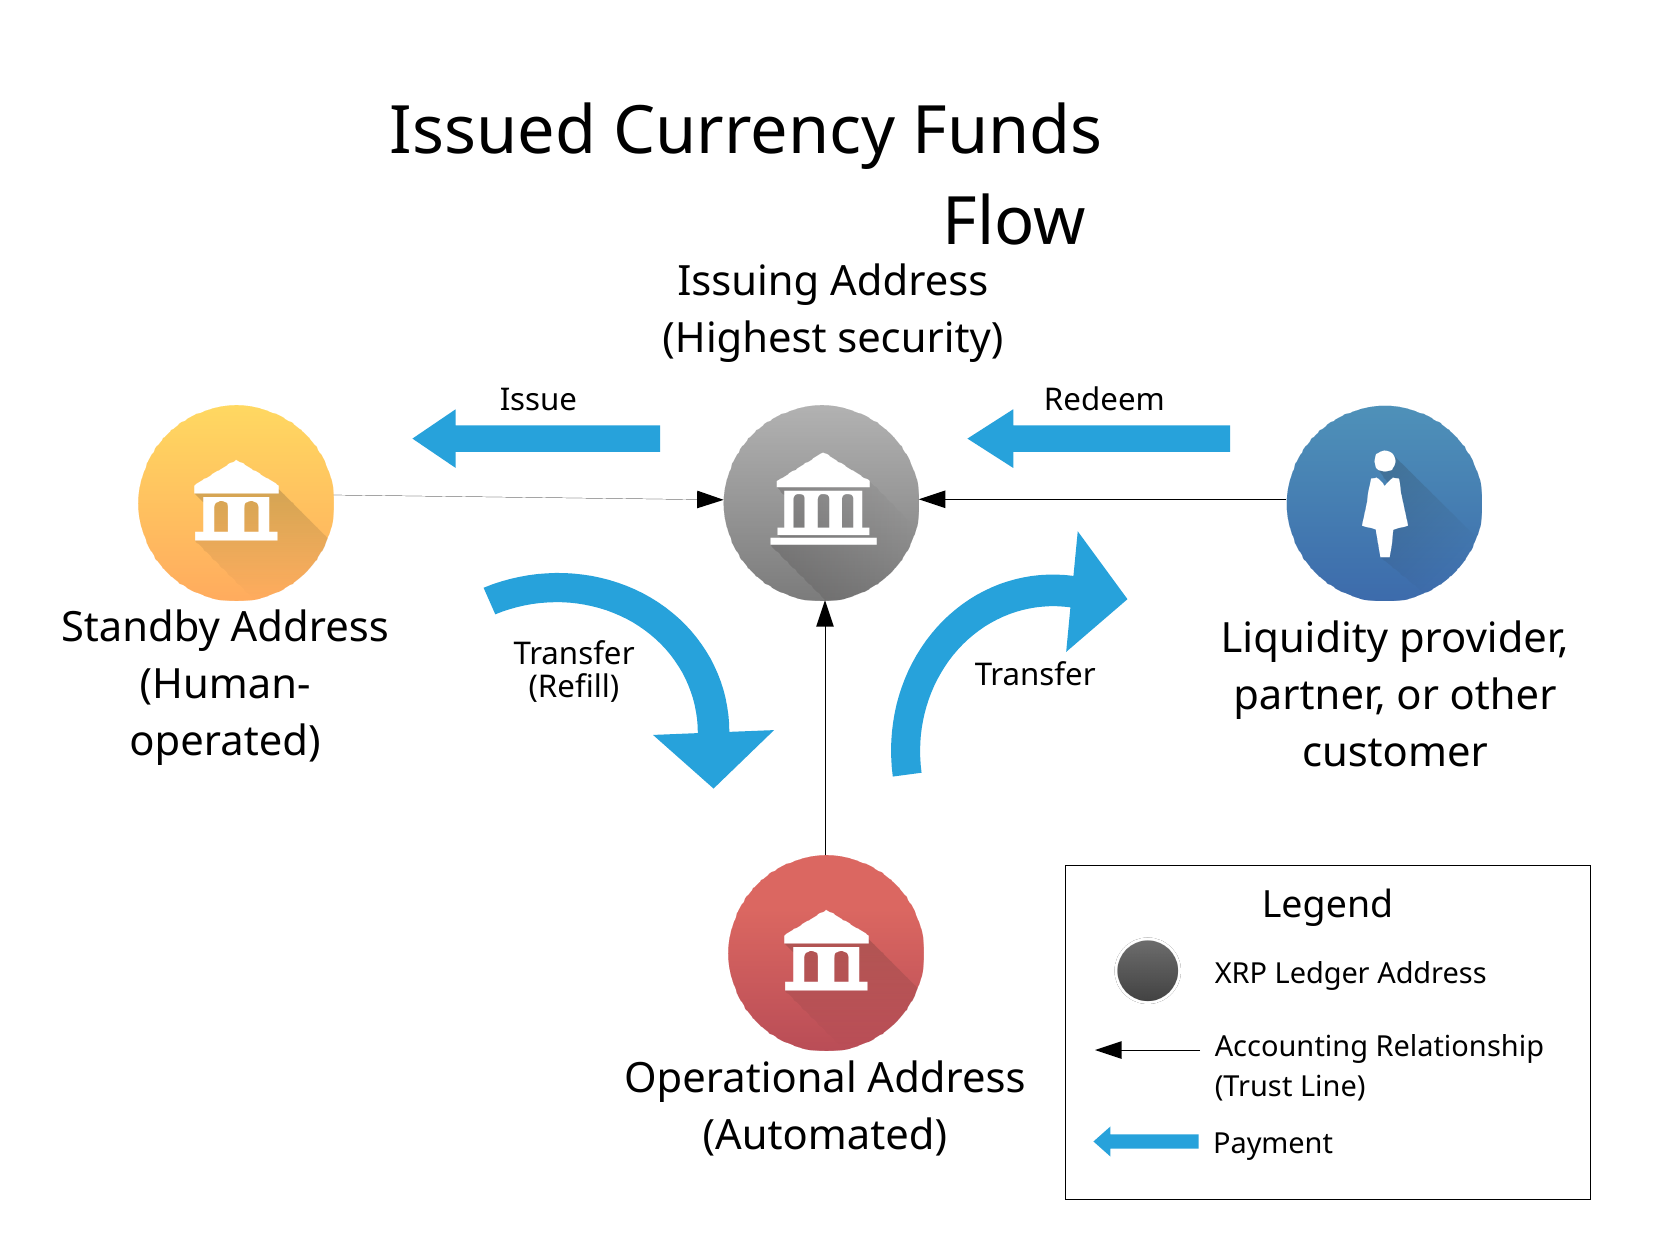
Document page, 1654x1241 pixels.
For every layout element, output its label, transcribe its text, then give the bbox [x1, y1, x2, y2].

text_box Issue [485, 369, 606, 436]
text_box Transfer [960, 645, 1137, 711]
picture [1113, 936, 1182, 1006]
text_box [412, 409, 661, 468]
text_box [483, 572, 775, 789]
text_box Redeem [1029, 369, 1204, 436]
text_box Payment [1198, 1115, 1454, 1171]
text_box Transfer (Refill) [498, 633, 676, 751]
text_box Issuing Address (Highest security) [636, 245, 1030, 370]
text_box Standby Address (Human-operated) [30, 589, 421, 721]
text_box XRP Ledger Address [1200, 945, 1561, 1000]
picture [138, 405, 334, 589]
text_box Operational Address (Automated) [600, 1040, 1051, 1176]
text_box [967, 409, 1231, 468]
text_box Issued Currency Funds Flow [375, 75, 1276, 245]
text_box [1093, 1126, 1199, 1157]
picture [728, 855, 924, 1040]
picture [723, 405, 919, 601]
text_box Liquidity provider, partner, or other customer [1185, 600, 1605, 781]
text_box Accounting Relationship (Trust Line) [1200, 1018, 1561, 1134]
picture [1286, 405, 1482, 600]
text_box [891, 531, 1128, 777]
text_box Legend [1065, 870, 1591, 946]
